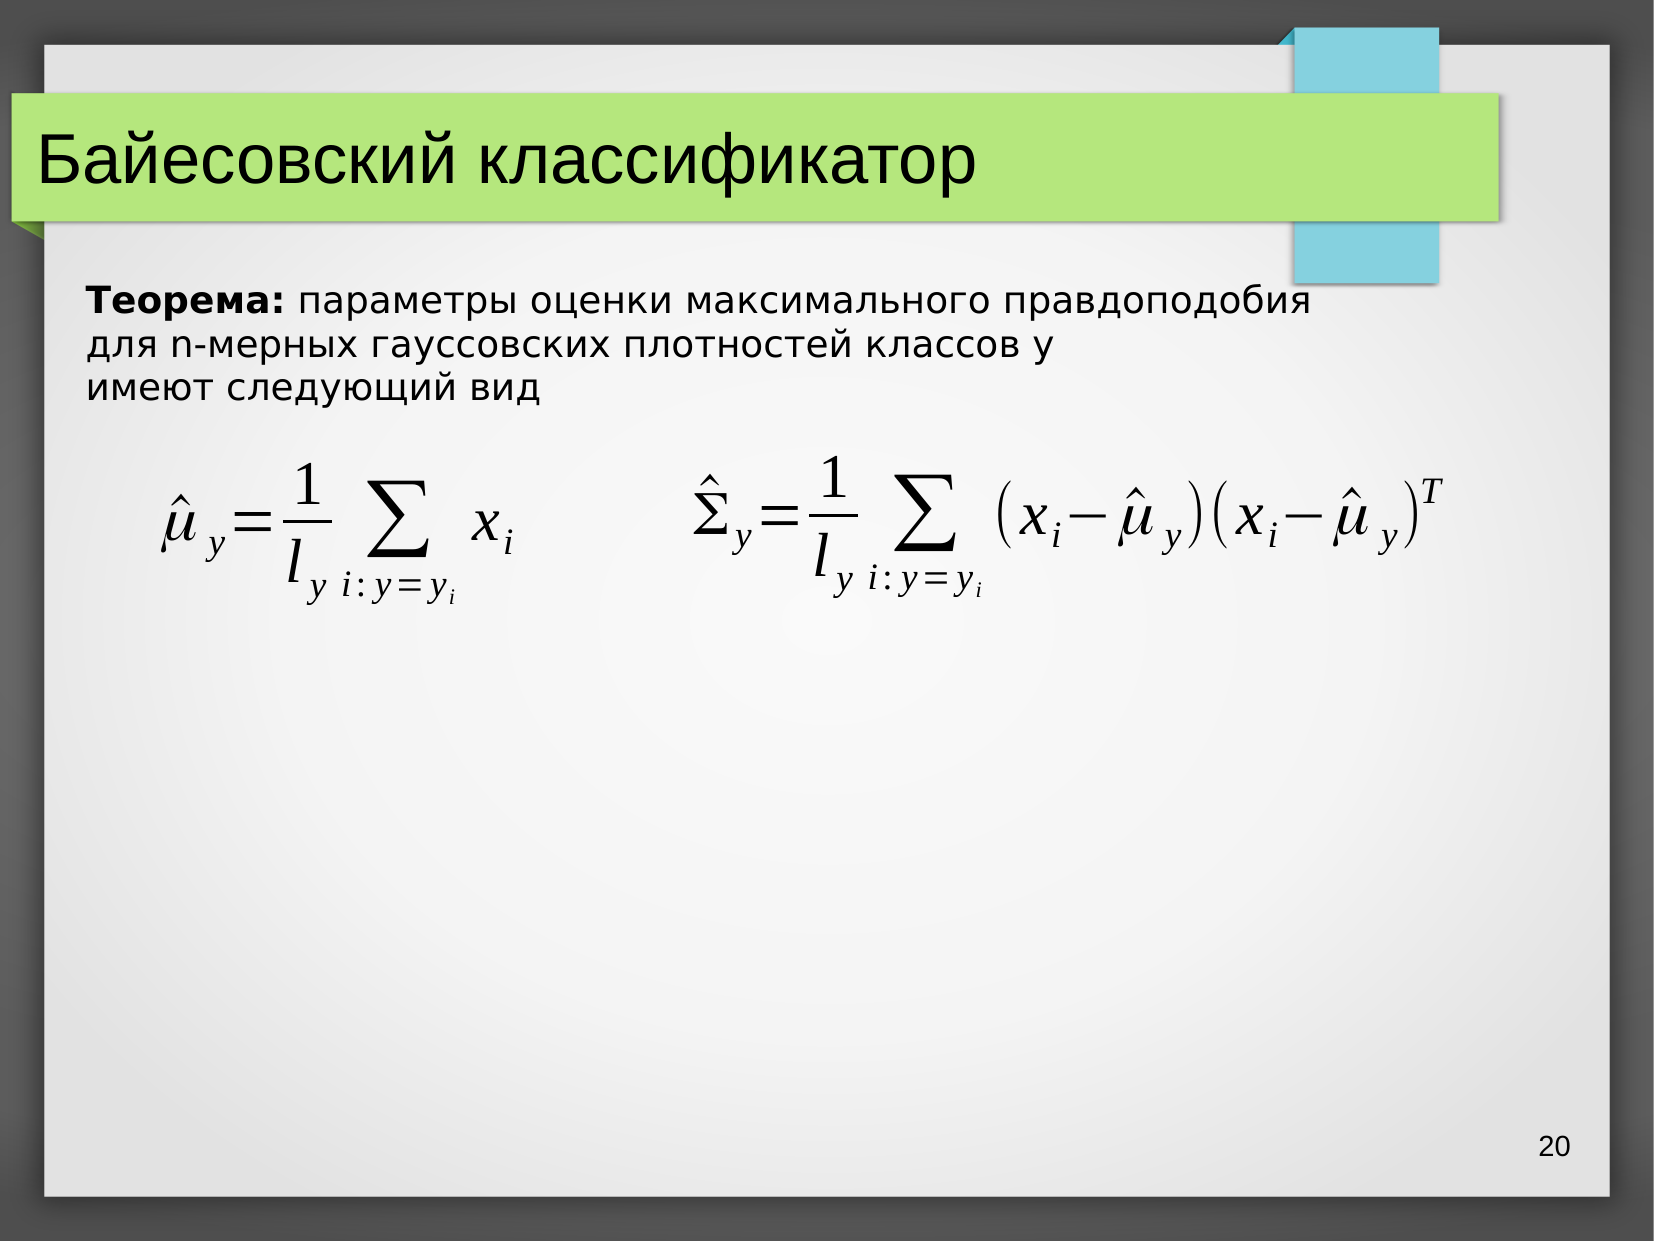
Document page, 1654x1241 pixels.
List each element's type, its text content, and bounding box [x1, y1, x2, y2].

picture [0, 0, 1654, 1241]
chart [685, 469, 1452, 603]
chart [153, 469, 520, 609]
title Байесовский классификатор [35, 118, 1489, 200]
text_box Теорема: параметры оценки максимального правдоподобия для n-мерных гауссовских плотностей классов y имеют следующий вид [70, 271, 1548, 469]
